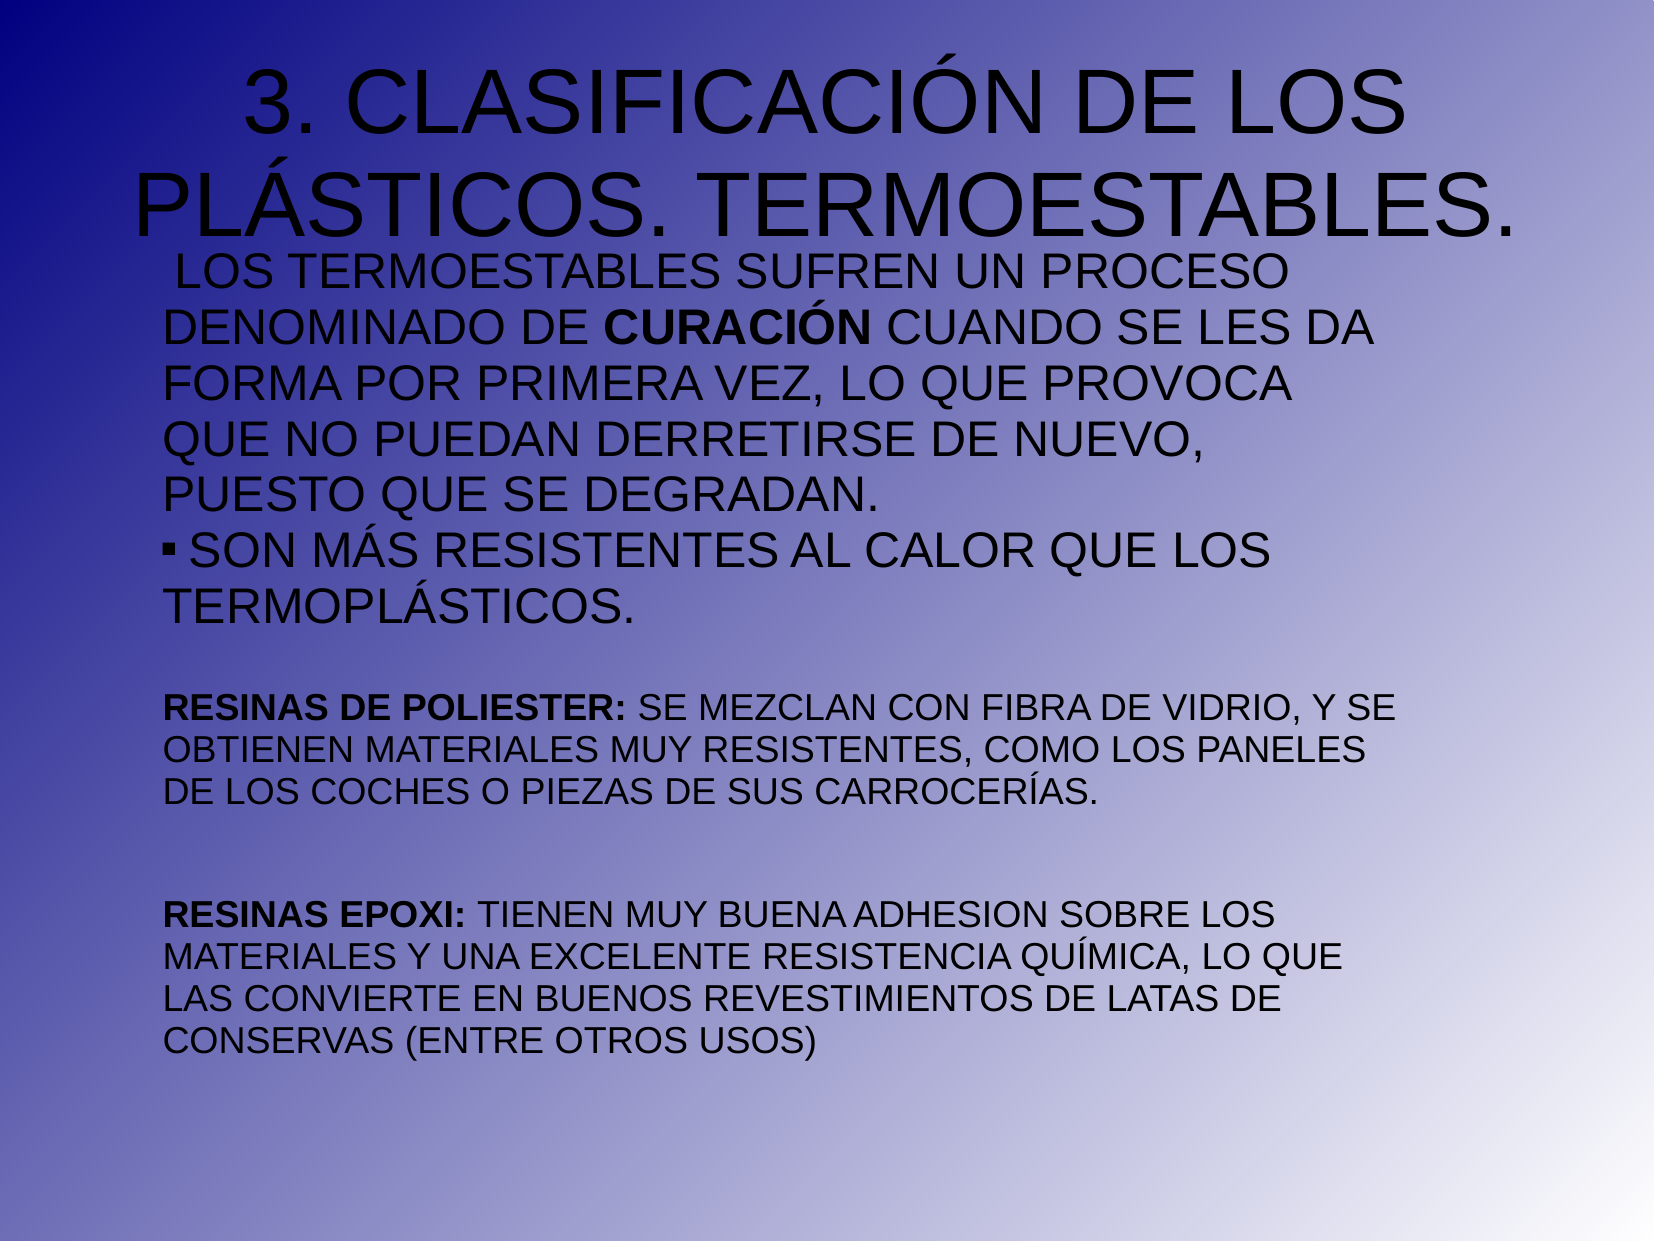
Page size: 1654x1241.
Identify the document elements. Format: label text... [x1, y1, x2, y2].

text_box RESINAS DE POLIESTER: SE MEZCLAN CON FIBRA DE VIDRIO, Y SE OBTIENEN MATERIALES MUY RESISTENTES, COMO LOS PANELES DE LOS COCHES O PIEZAS DE SUS CARROCERÍAS. [147, 679, 1418, 822]
title 3. CLASIFICACIÓN DE LOS PLÁSTICOS. TERMOESTABLES. [82, 49, 1571, 257]
text_box RESINAS EPOXI: TIENEN MUY BUENA ADHESION SOBRE LOS MATERIALES Y UNA EXCELENTE RESISTENCIA QUÍMICA, LO QUE LAS CONVIERTE EN BUENOS REVESTIMIENTOS DE LATAS DE CONSERVAS (ENTRE OTROS USOS) [147, 885, 1418, 1071]
text_box LOS TERMOESTABLES SUFREN UN PROCESO DENOMINADO DE CURACIÓN CUANDO SE LES DA FORMA POR PRIMERA VEZ, LO QUE PROVOCA QUE NO PUEDAN DERRETIRSE DE NUEVO, PUESTO QUE SE DEGRADAN. SON MÁS RESISTENTES AL CALOR QUE LOS TERMOPLÁSTICOS. [147, 236, 1388, 643]
